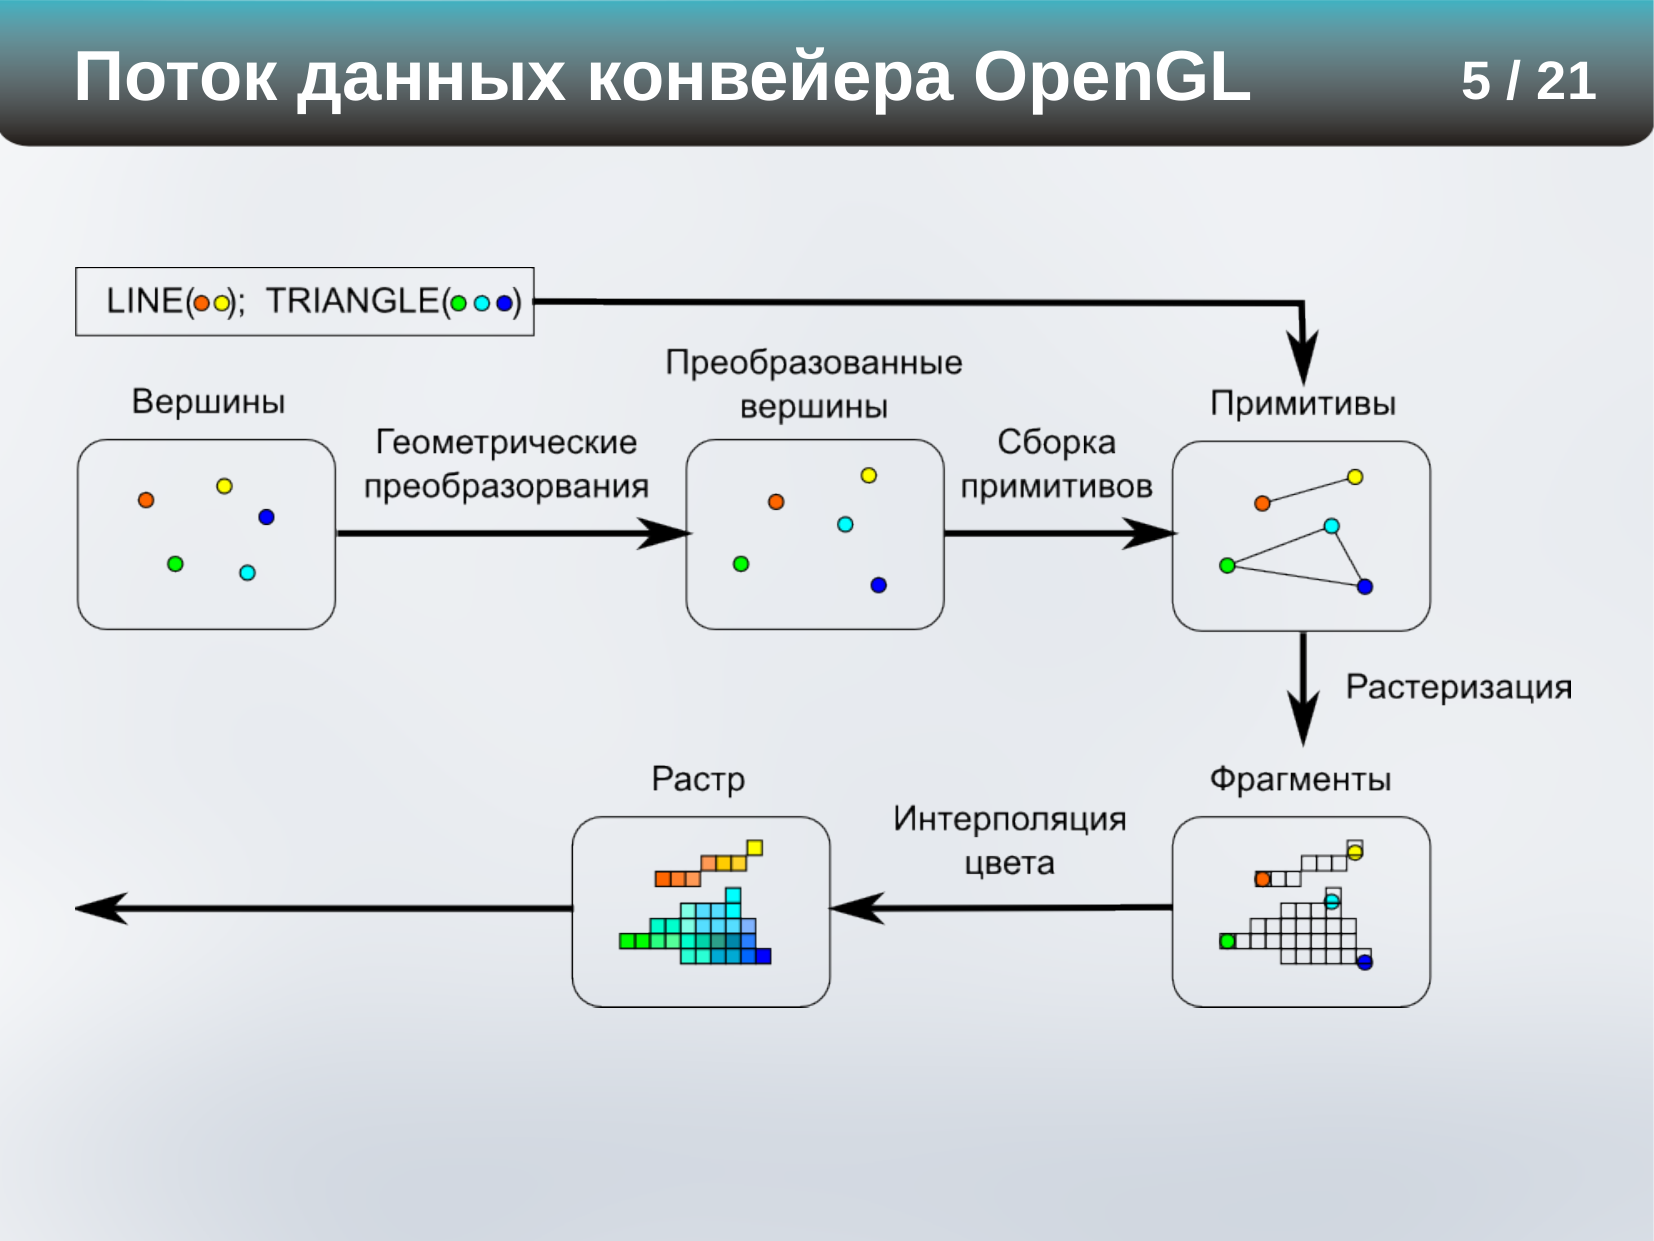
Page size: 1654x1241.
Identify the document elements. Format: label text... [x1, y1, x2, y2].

picture [0, 0, 1654, 1241]
text_box <номер> / 21 [1446, 42, 1654, 119]
text_box Поток данных конвейера OpenGL [59, 29, 1418, 124]
